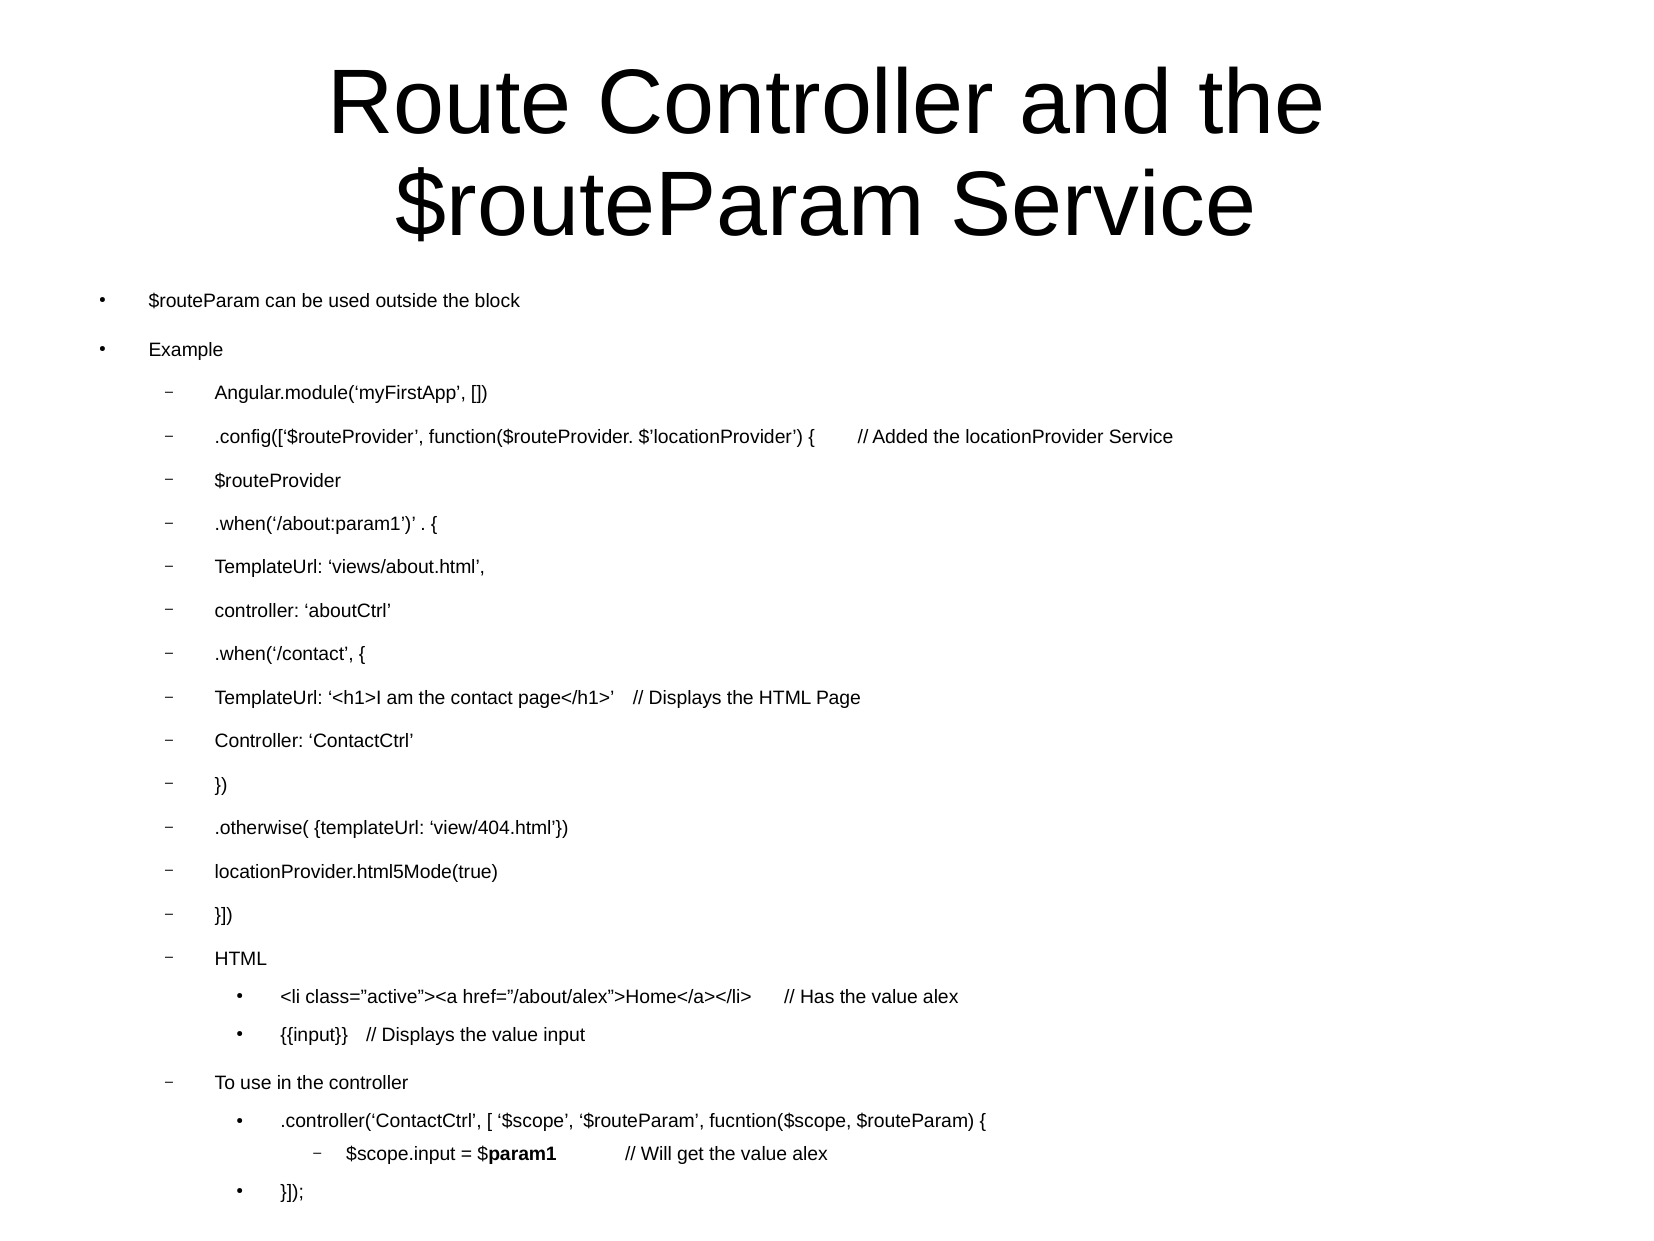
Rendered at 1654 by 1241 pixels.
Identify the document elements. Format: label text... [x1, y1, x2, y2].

title Route Controller and the $routeParam Service [82, 49, 1571, 257]
list $routeParam can be used outside the block Example Angular.module(‘myFirstApp’, []) .config([‘$routeProvider’, function($routeProvider. $’locationProvider’) { // Added the locationProvider Service $routeProvider .when(‘/about:param1’)’ . { TemplateUrl: ‘views/about.html’, controller: ‘aboutCtrl’ .when(‘/contact’, { TemplateUrl: ‘<h1>I am the contact page</h1>’ // Displays the HTML Page Controller: ‘ContactCtrl’ }) .otherwise( {templateUrl: ‘view/404.html’}) locationProvider.html5Mode(true) }]) HTML <li class=”active”><a href=”/about/alex”>Home</a></li> // Has the value alex {{input}} // Displays the value input To use in the controller .controller(‘ContactCtrl’, [ ‘$scope’, ‘$routeParam’, fucntion($scope, $routeParam) { $scope.input = $param1 // Will get the value alex }]); [82, 290, 1571, 1216]
